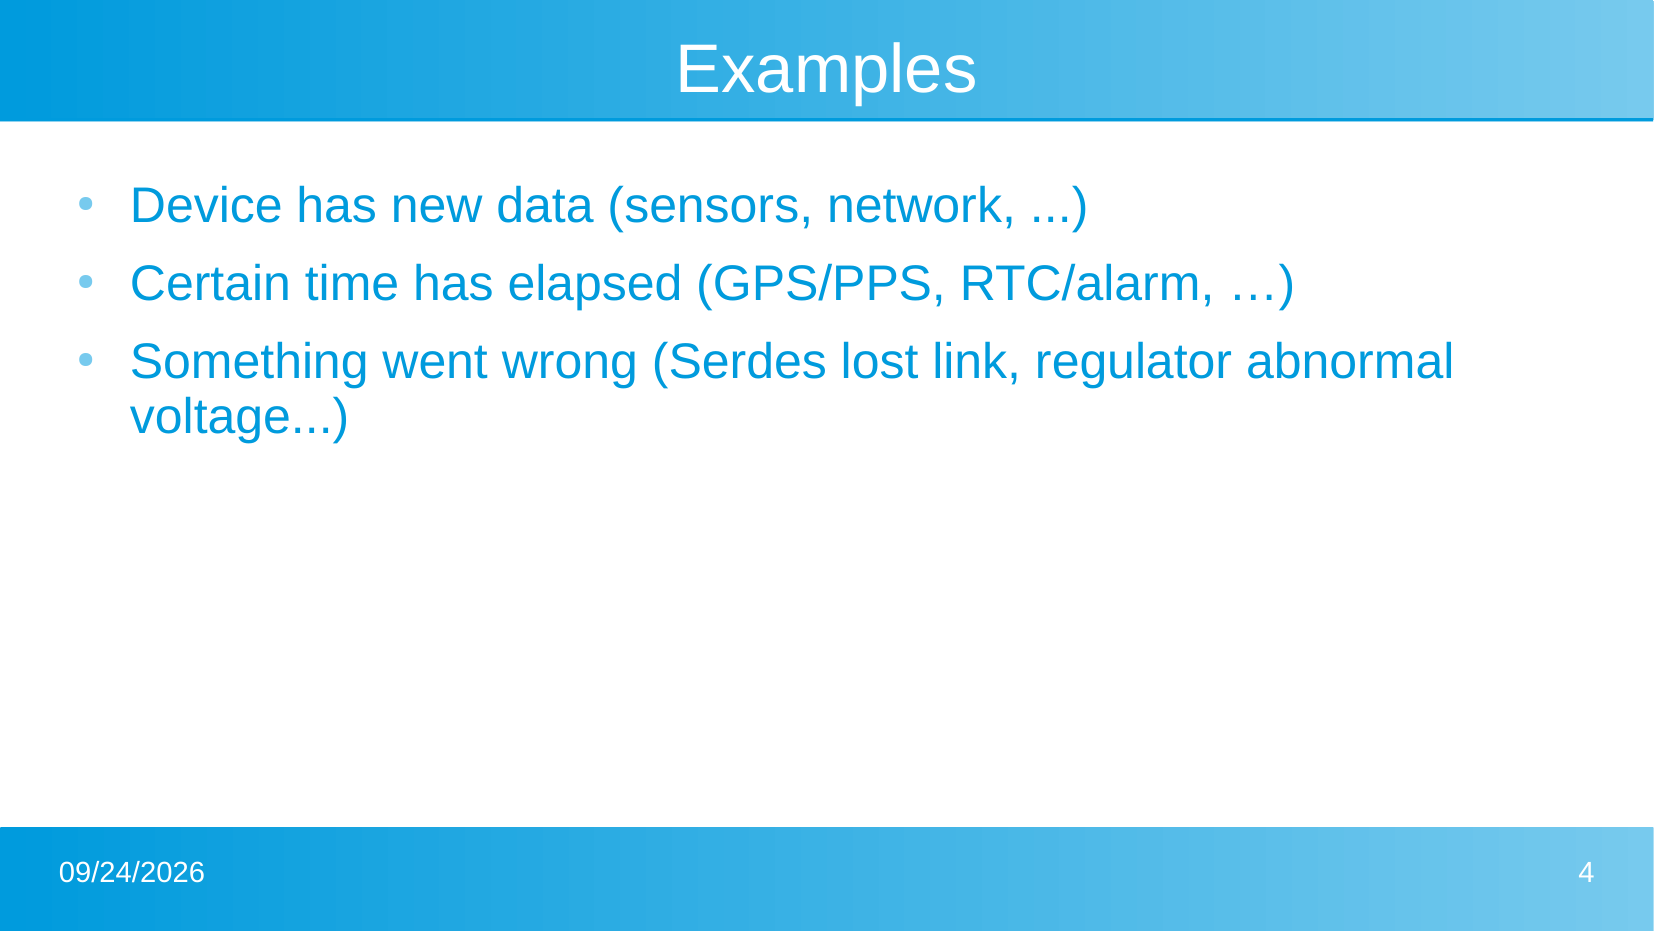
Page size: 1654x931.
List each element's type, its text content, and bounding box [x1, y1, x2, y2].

list Device has new data (sensors, network, ...) Certain time has elapsed (GPS/PPS, RTC/alarm, …) Something went wrong (Serdes lost link, regulator abnormal voltage...) [59, 177, 1595, 768]
title Examples [59, 29, 1595, 108]
